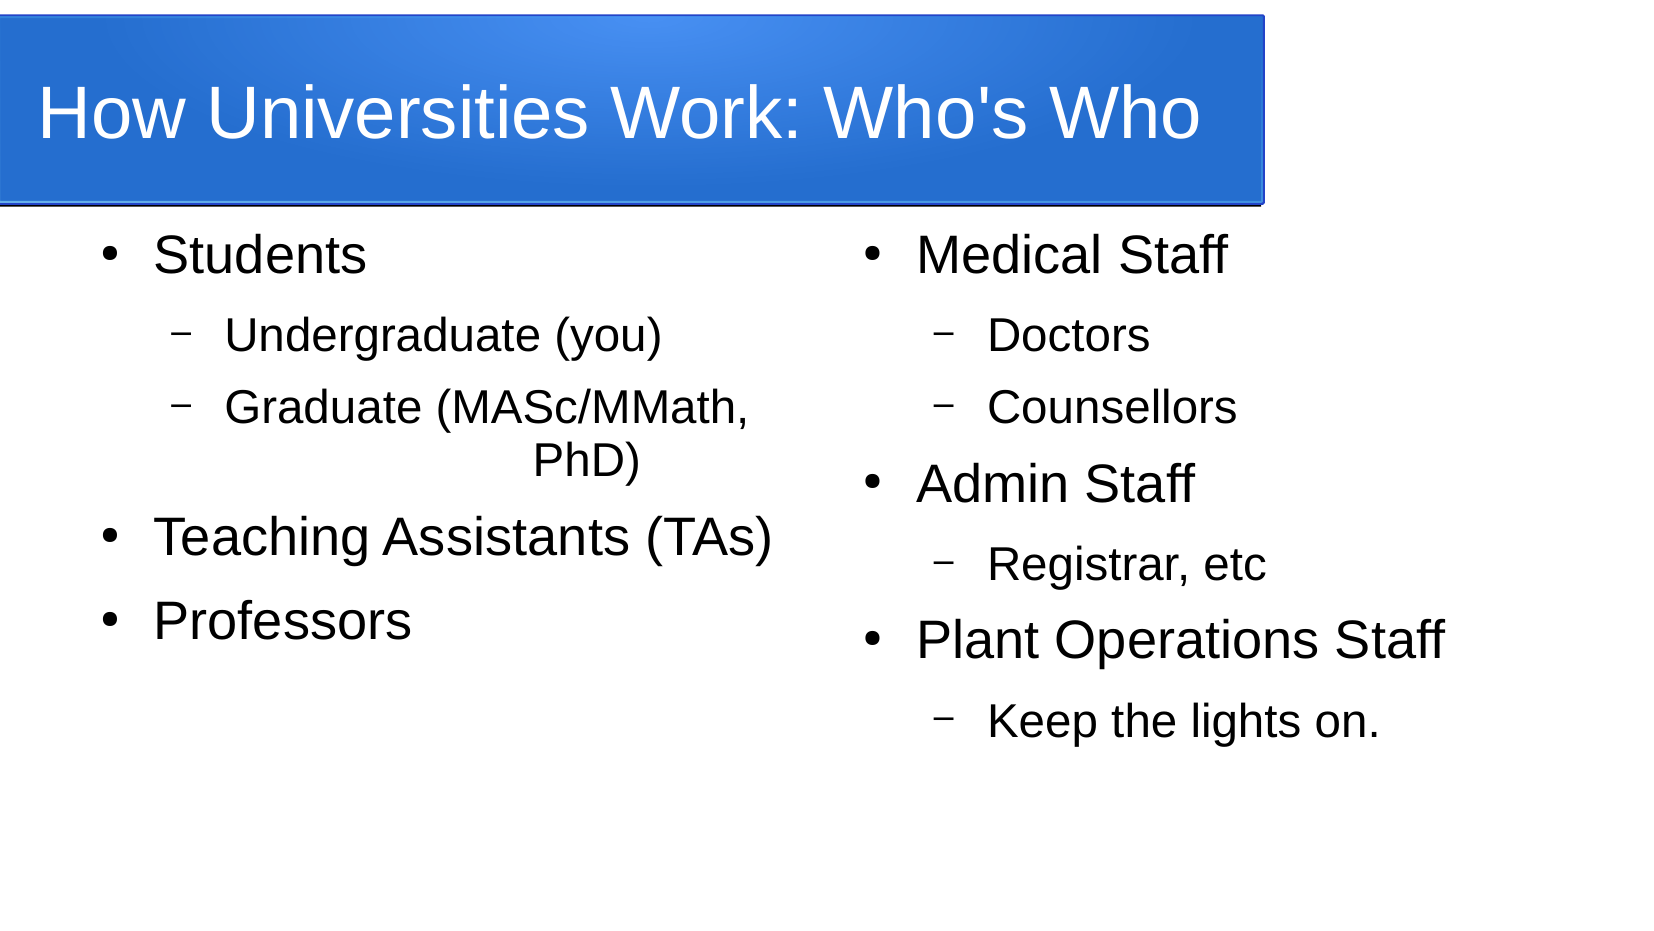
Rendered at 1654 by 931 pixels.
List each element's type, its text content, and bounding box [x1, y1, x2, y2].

title How Universities Work: Who's Who [37, 30, 1276, 197]
list Medical Staff Doctors Counsellors Admin Staff Registrar, etc Plant Operations Staff Keep the lights on. [845, 224, 1572, 764]
list Students Undergraduate (you) Graduate (MASc/MMath, PhD) Teaching Assistants (TAs) Professors [82, 224, 809, 764]
